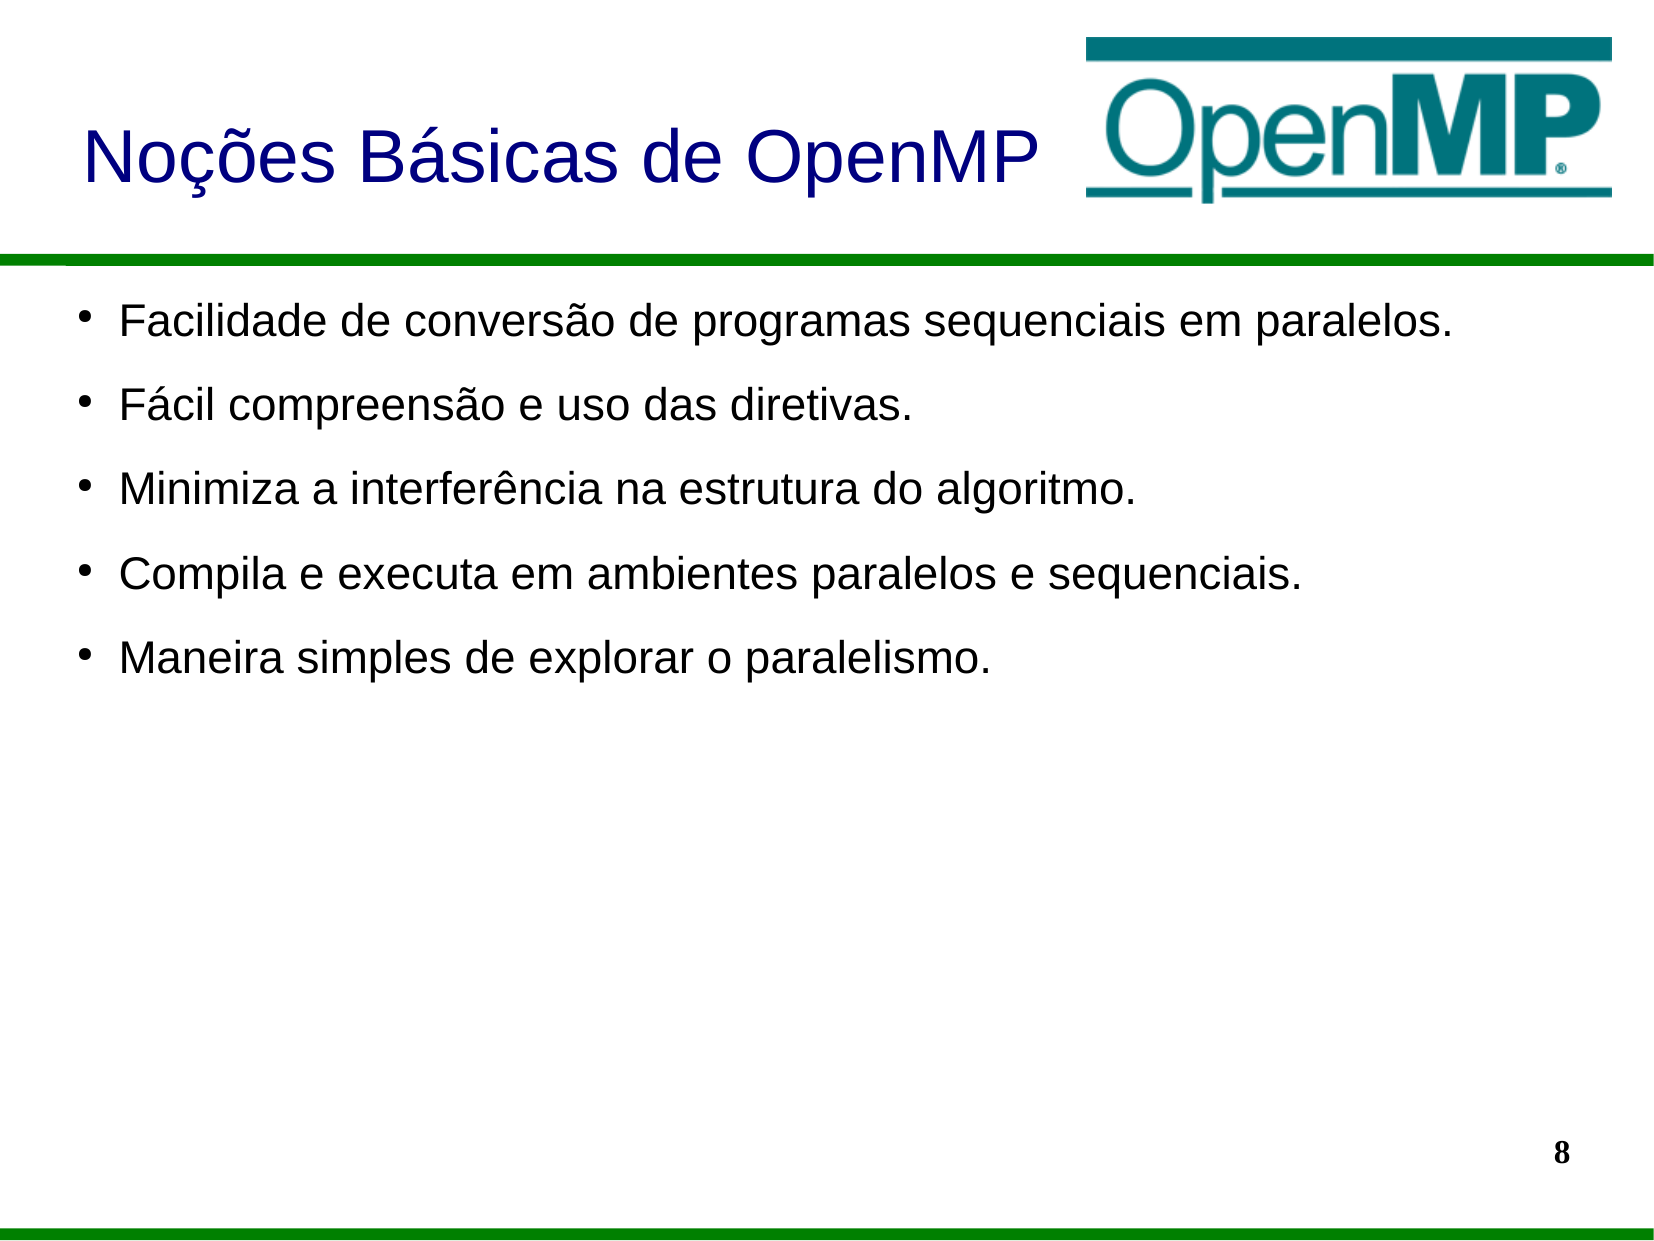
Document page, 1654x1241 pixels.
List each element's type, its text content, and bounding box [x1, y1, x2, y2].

slide_number <número> [1185, 1129, 1571, 1216]
list Facilidade de conversão de programas sequenciais em paralelos. Fácil compreensão e uso das diretivas. Minimiza a interferência na estrutura do algoritmo. Compila e executa em ambientes paralelos e sequenciais. Maneira simples de explorar o paralelismo. [76, 290, 1565, 995]
title Noções Básicas de OpenMP [82, 49, 1571, 257]
picture [1086, 37, 1612, 226]
